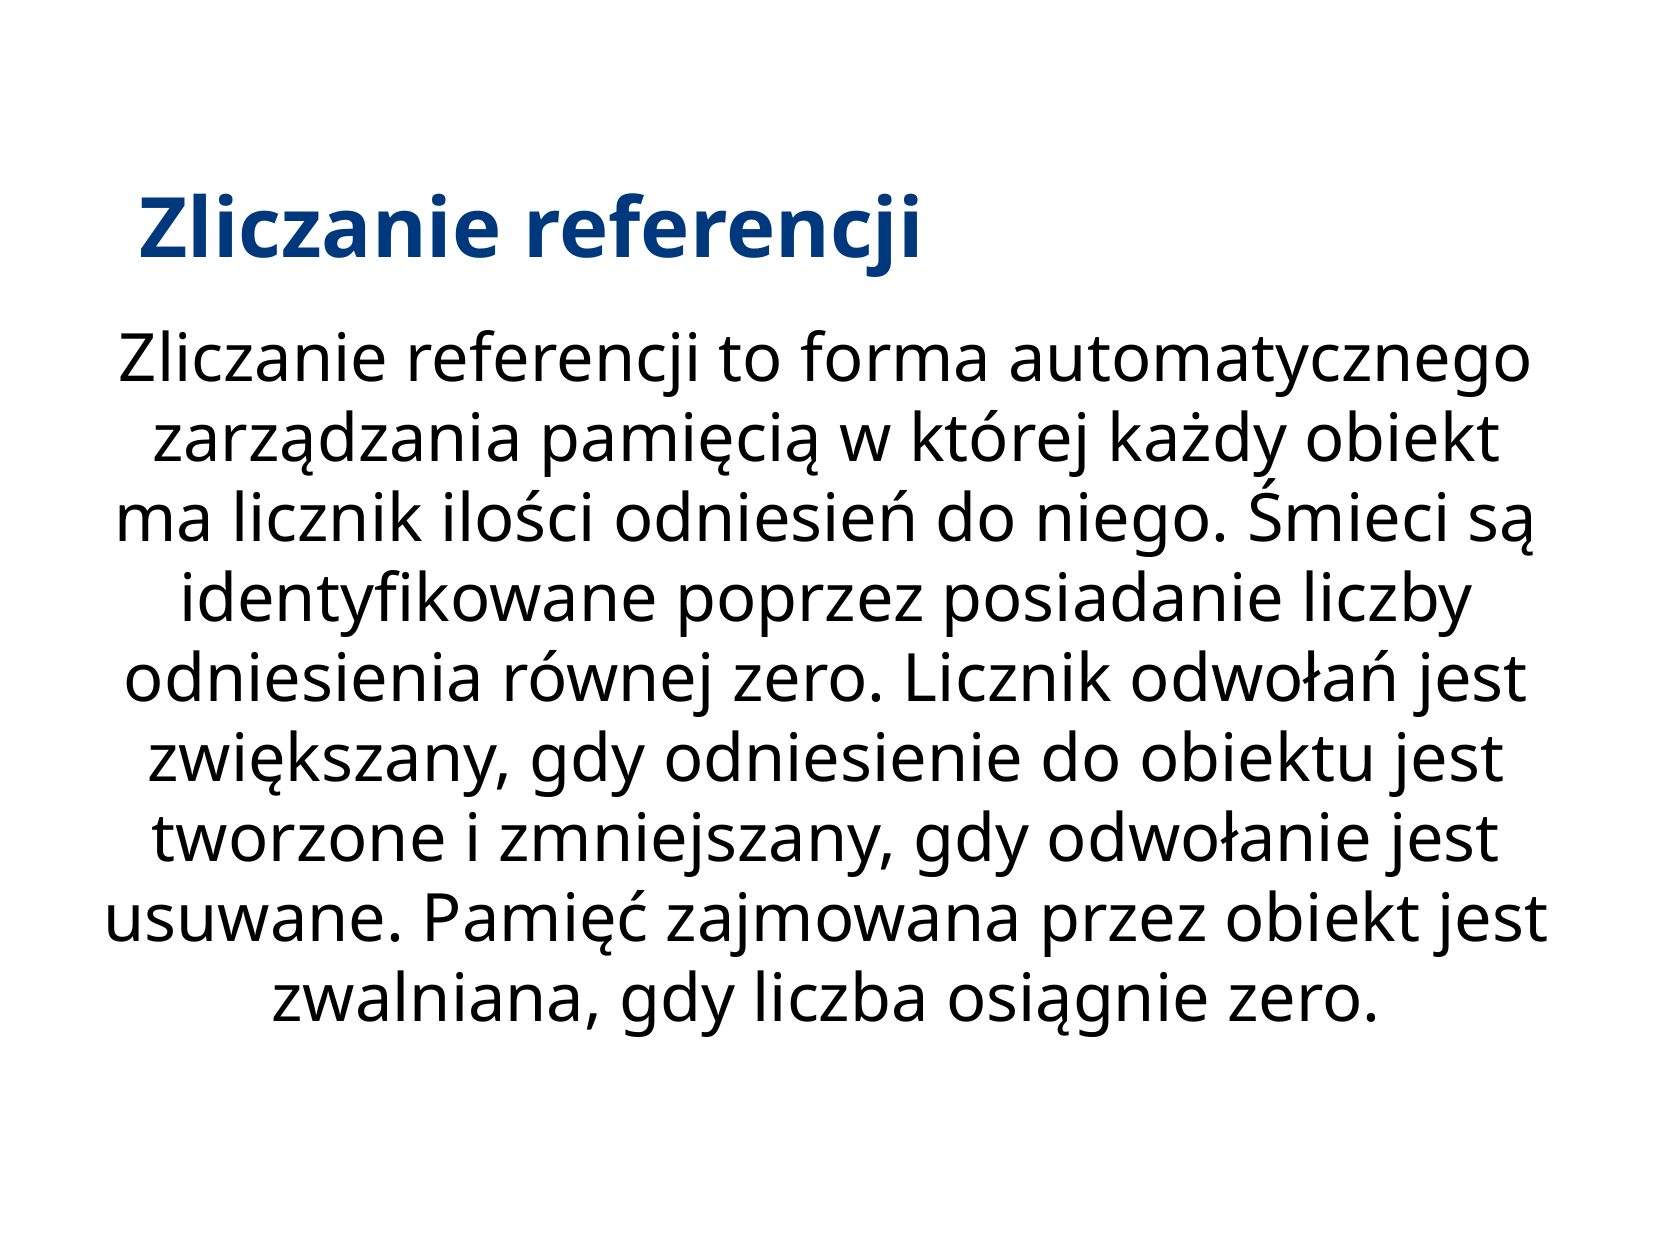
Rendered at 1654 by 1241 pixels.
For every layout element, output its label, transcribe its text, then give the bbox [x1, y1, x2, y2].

list Zliczanie referencji to forma automatycznego zarządzania pamięcią w której każdy obiekt ma licznik ilości odniesień do niego. Śmieci są identyfikowane poprzez posiadanie liczby odniesienia równej zero. Licznik odwołań jest zwiększany, gdy odniesienie do obiektu jest tworzone i zmniejszany, gdy odwołanie jest usuwane. Pamięć zajmowana przez obiekt jest zwalniana, gdy liczba osiągnie zero. [82, 299, 1571, 1176]
title Zliczanie referencji [82, 49, 1571, 290]
